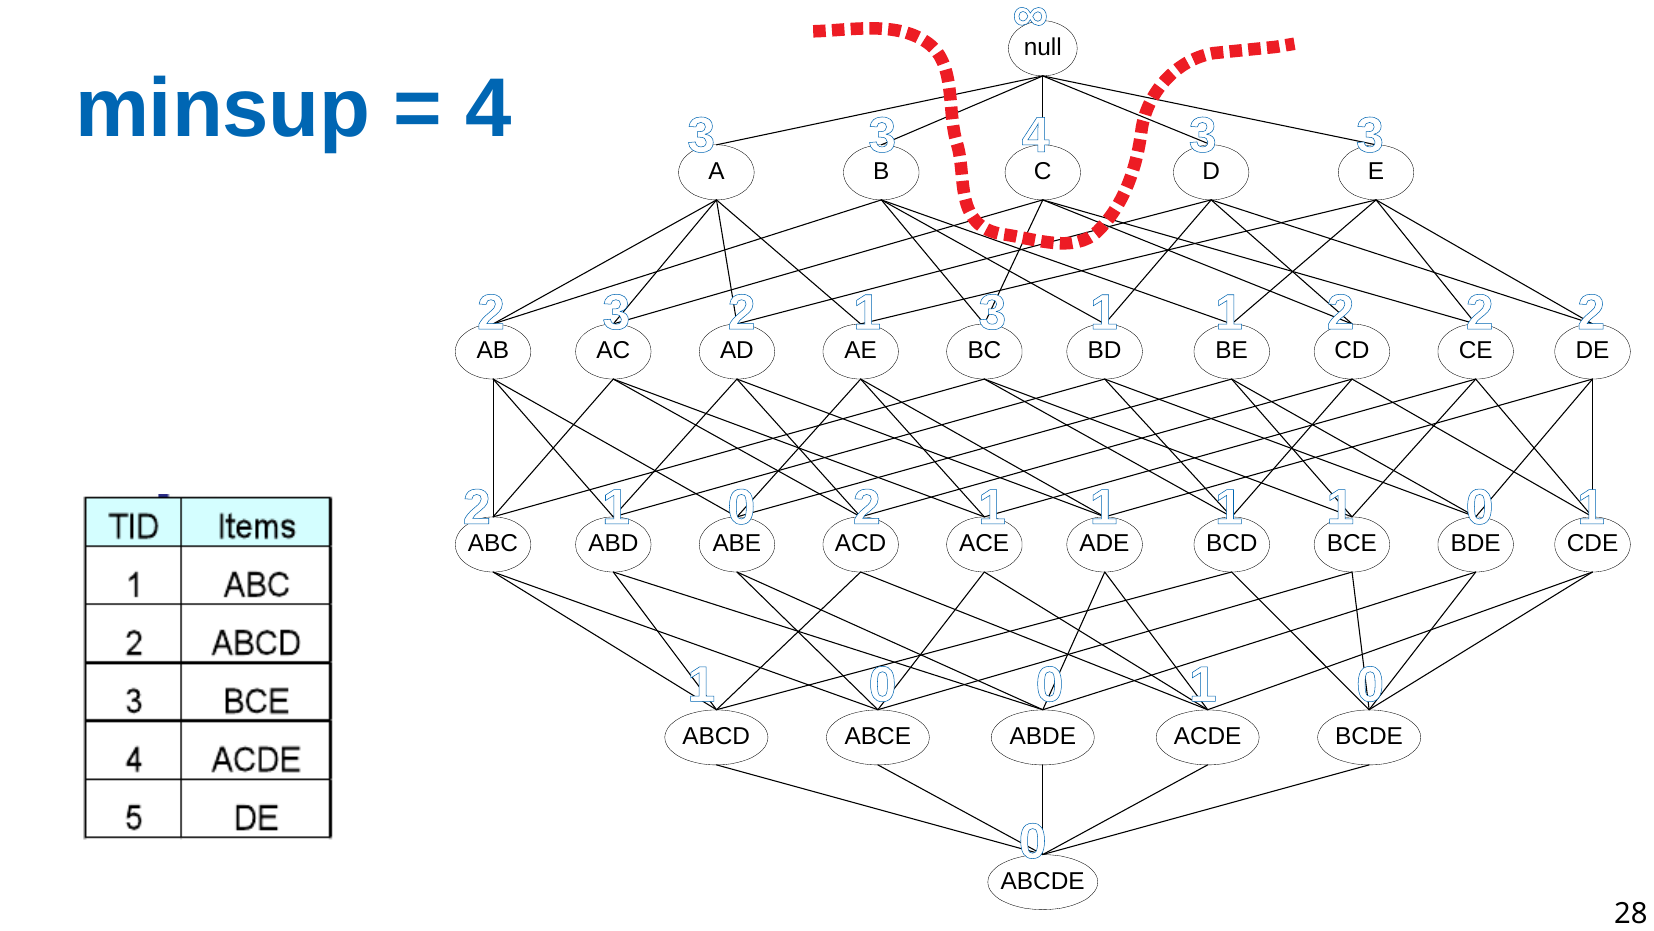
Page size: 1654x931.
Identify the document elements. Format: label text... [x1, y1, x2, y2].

picture [453, 598, 1633, 911]
text_box 0 [1003, 805, 1097, 877]
text_box minsup = 4 [60, 53, 619, 185]
text_box ∞ [997, 0, 1056, 49]
text_box 2 1 0 2 1 1 1 1 0 1 [448, 471, 1647, 598]
picture [453, 18, 1633, 276]
text_box 3 3 4 3 3 [672, 99, 1472, 226]
picture [82, 494, 337, 843]
text_box 1 0 0 1 0 [672, 648, 1451, 775]
text_box 2 3 2 1 3 1 1 2 2 2 [448, 276, 1641, 403]
picture [453, 403, 1633, 471]
